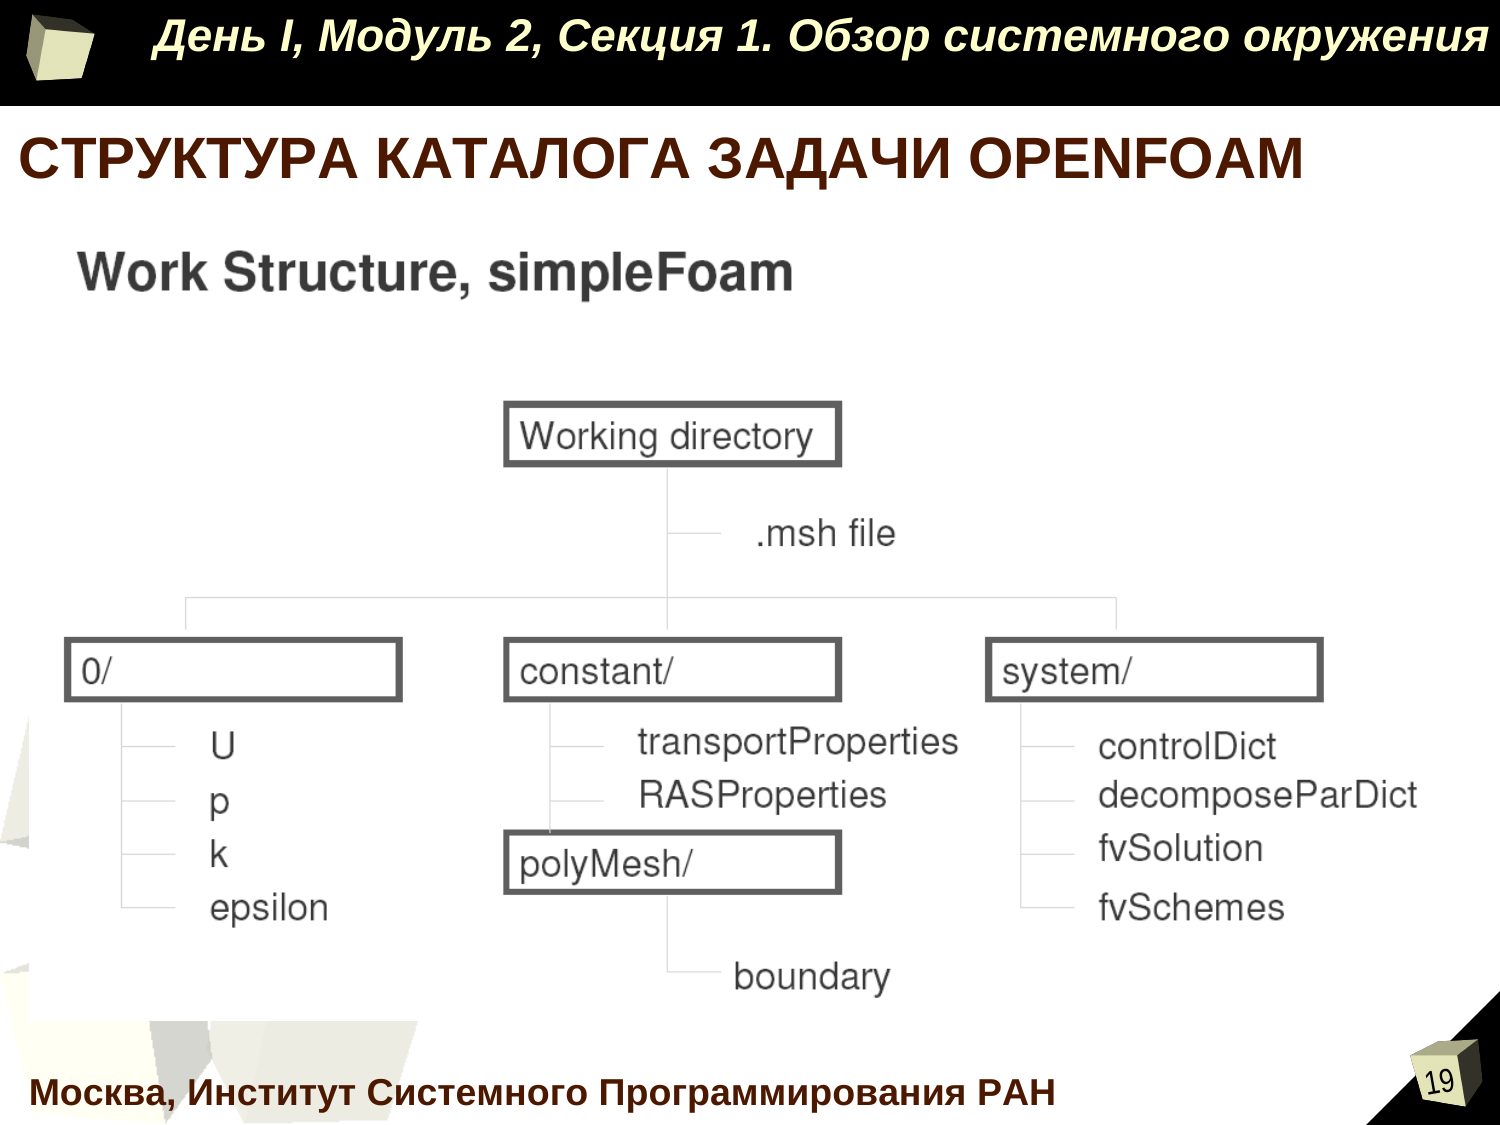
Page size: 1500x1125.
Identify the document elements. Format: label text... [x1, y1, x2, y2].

picture [423, 1088, 433, 1102]
text_box СТРУКТУРА КАТАЛОГА ЗАДАЧИ OPENFOAM [4, 112, 1500, 198]
picture [0, 207, 1445, 1125]
